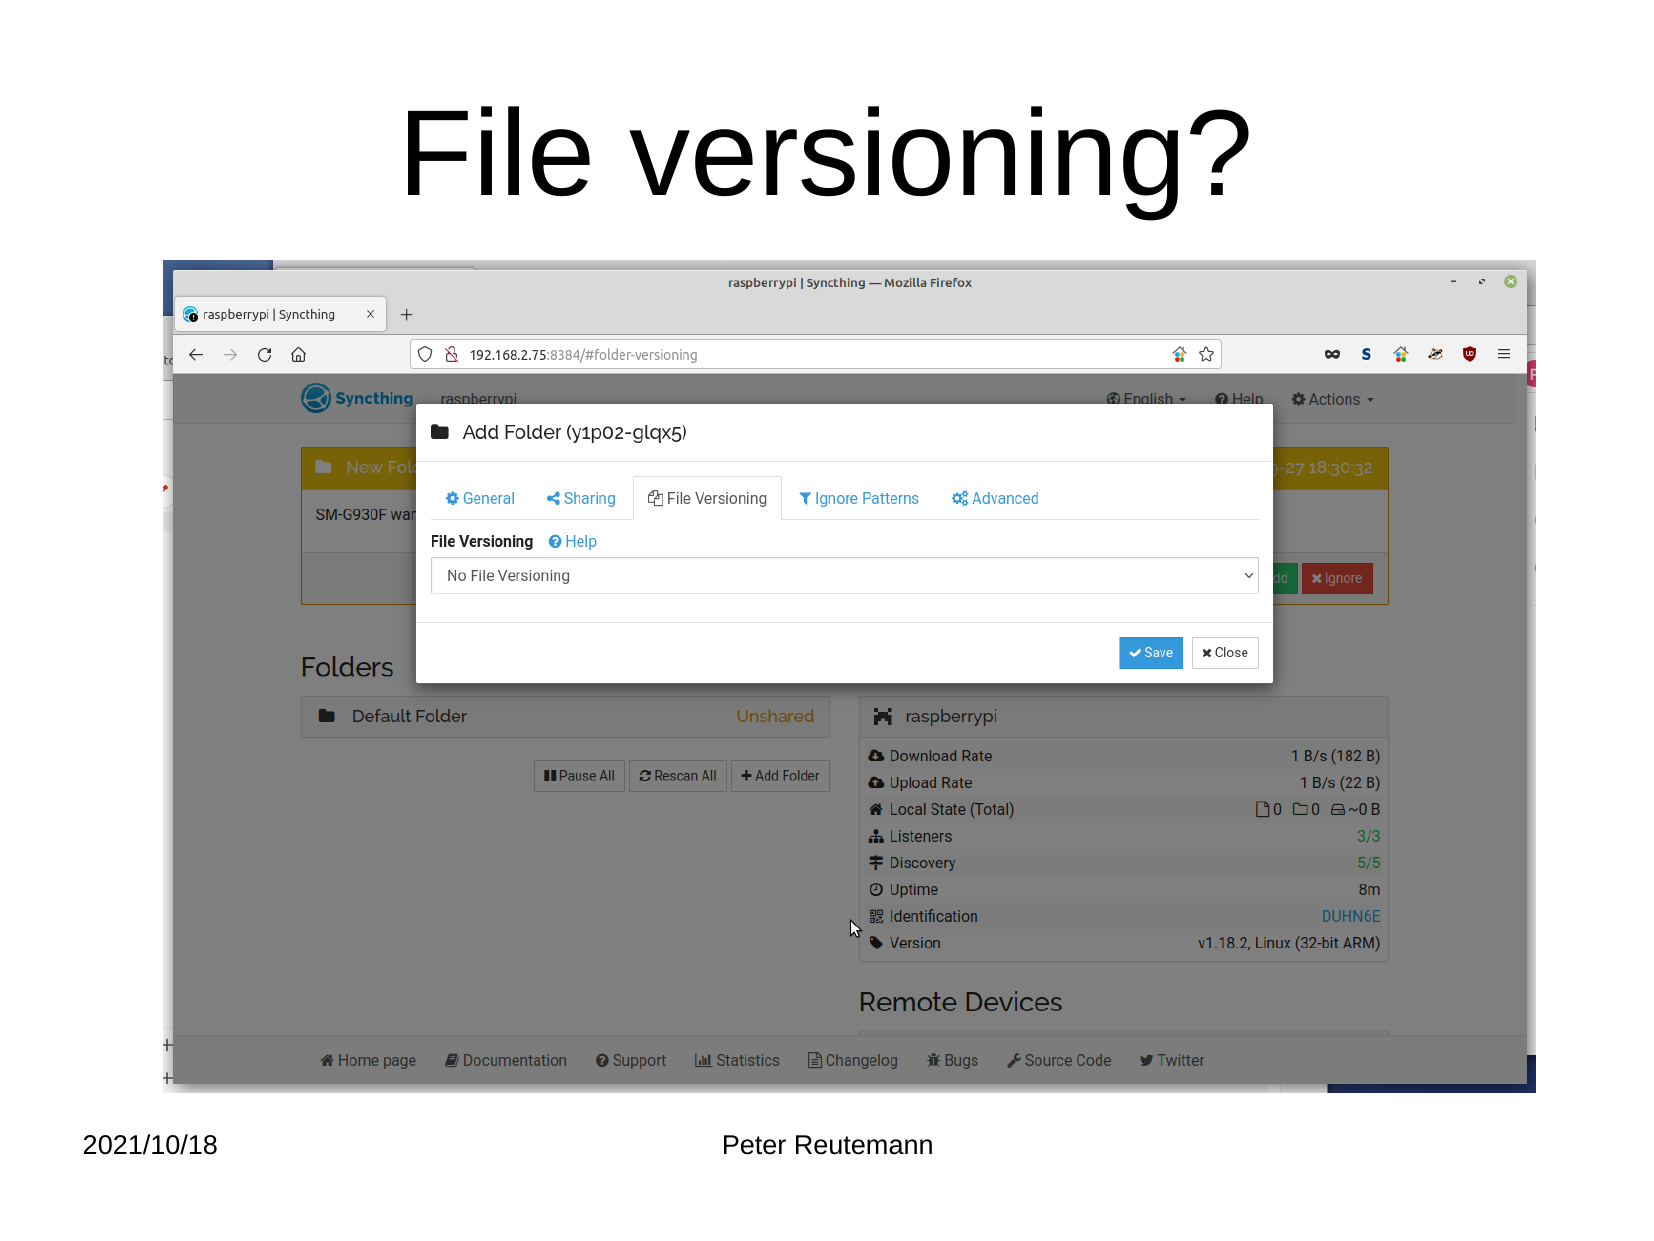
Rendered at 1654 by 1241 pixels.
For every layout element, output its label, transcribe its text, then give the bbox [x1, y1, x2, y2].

picture [163, 260, 1536, 1093]
title File versioning? [82, 49, 1571, 257]
